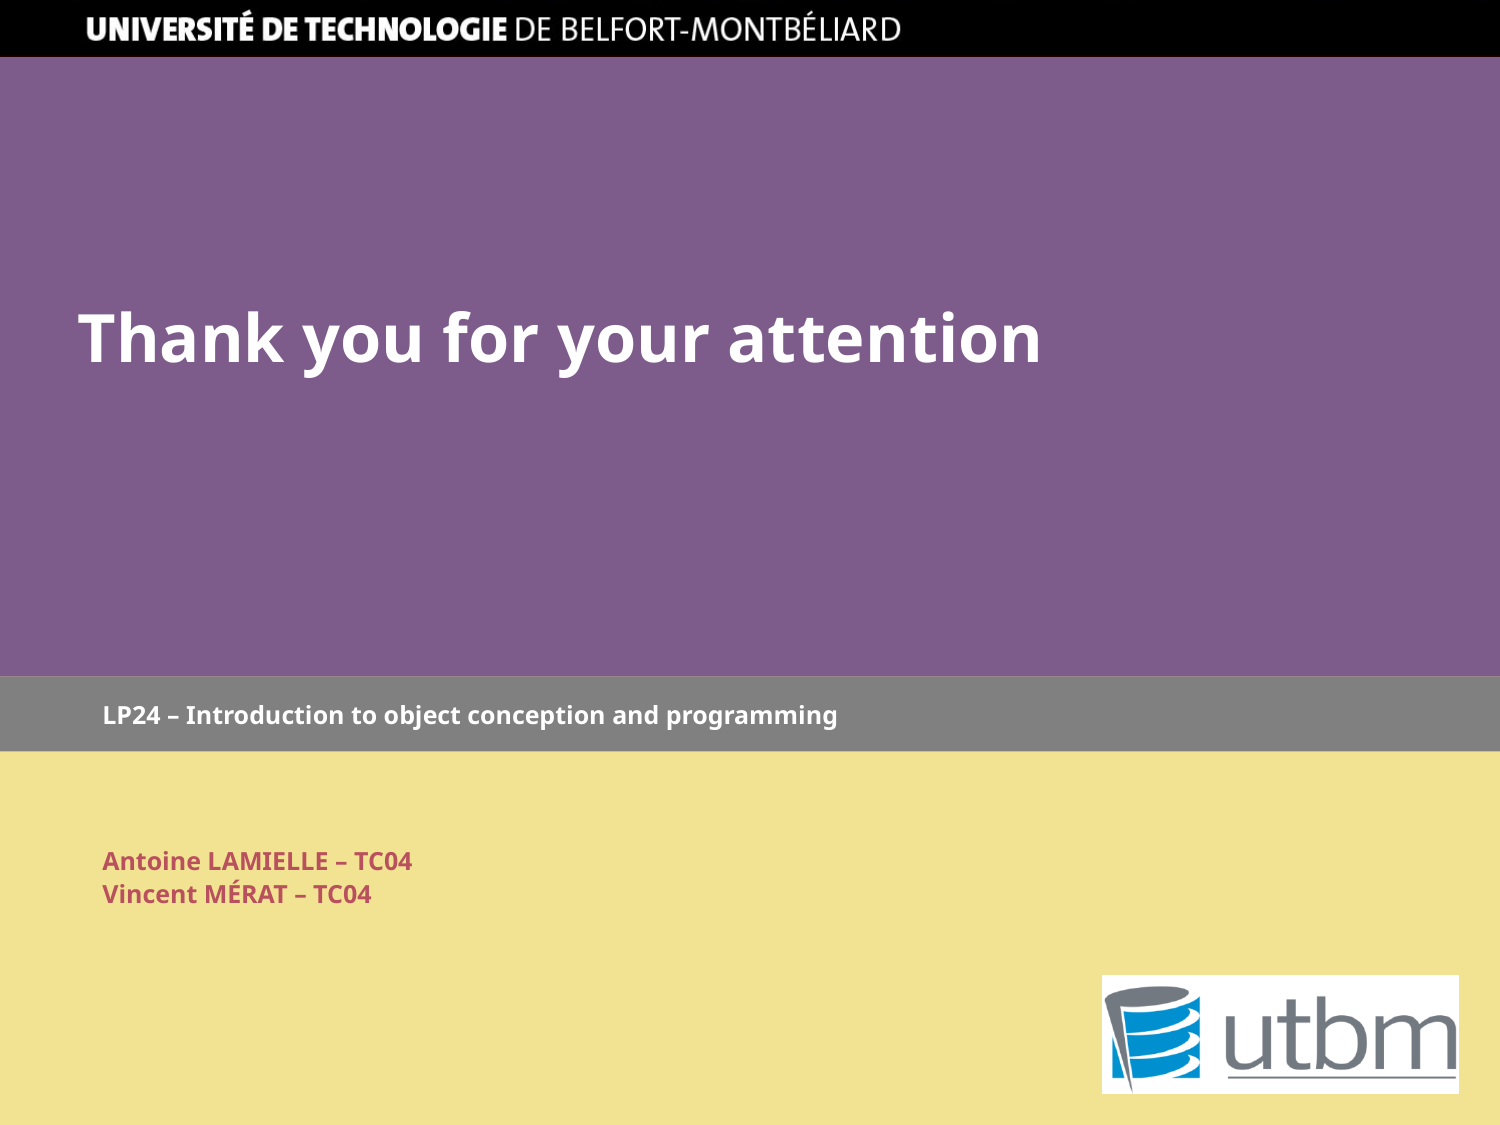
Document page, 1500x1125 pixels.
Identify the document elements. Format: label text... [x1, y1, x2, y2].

picture [0, 0, 1500, 57]
text_box [0, 57, 1500, 1125]
title Thank you for your attention [62, 297, 1363, 501]
text_box LP24 – Introduction to object conception and programming [87, 692, 1275, 738]
text_box Antoine LAMIELLE – TC04 Vincent MÉRAT – TC04 [87, 845, 1138, 916]
picture [1102, 975, 1459, 1094]
